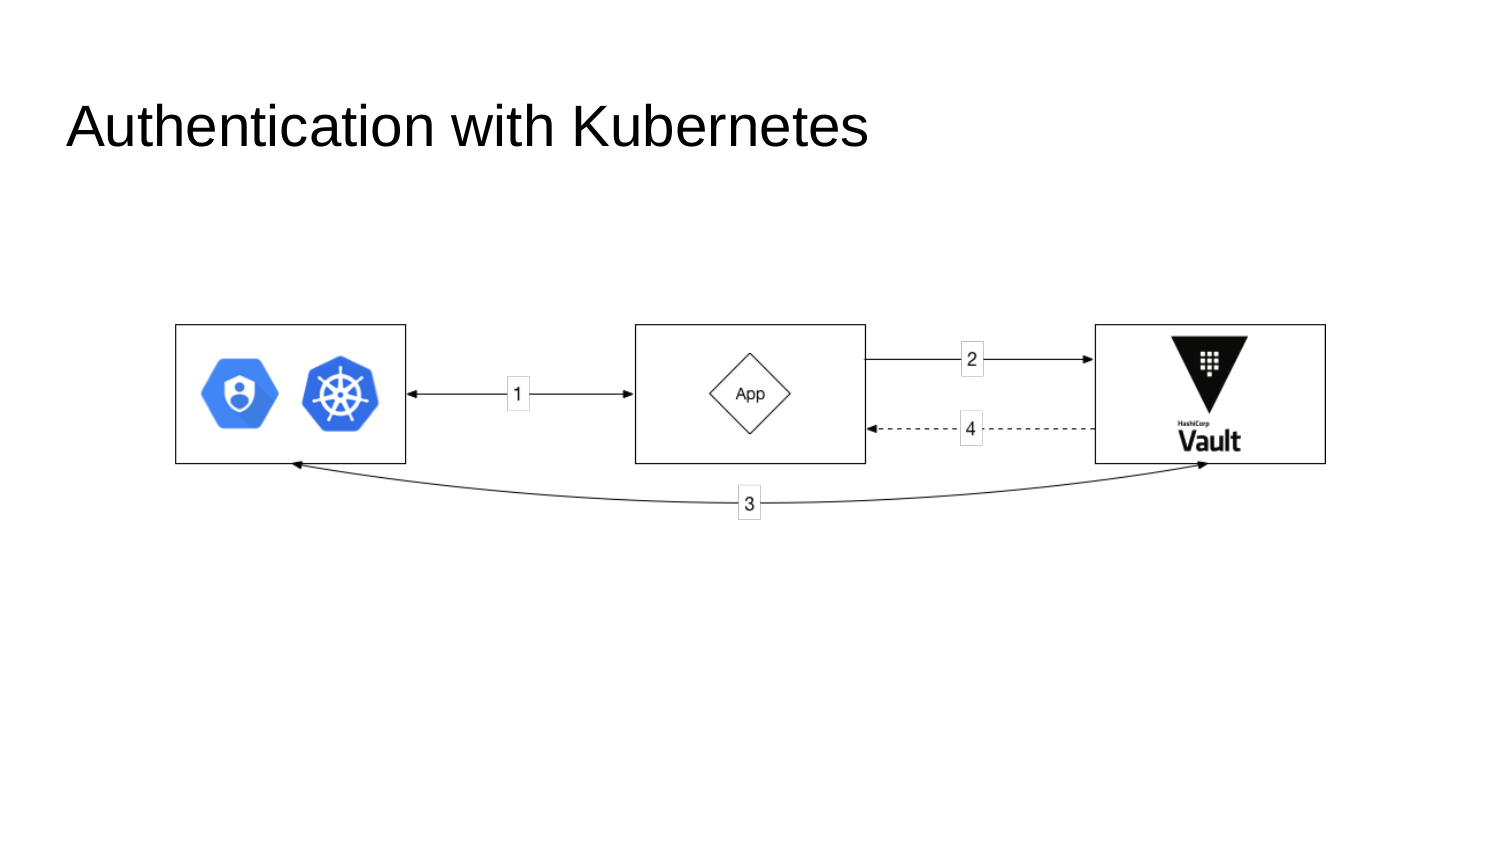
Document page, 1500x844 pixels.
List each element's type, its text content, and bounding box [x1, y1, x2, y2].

title Authentication with Kubernetes [51, 72, 1449, 167]
picture [174, 323, 1326, 521]
